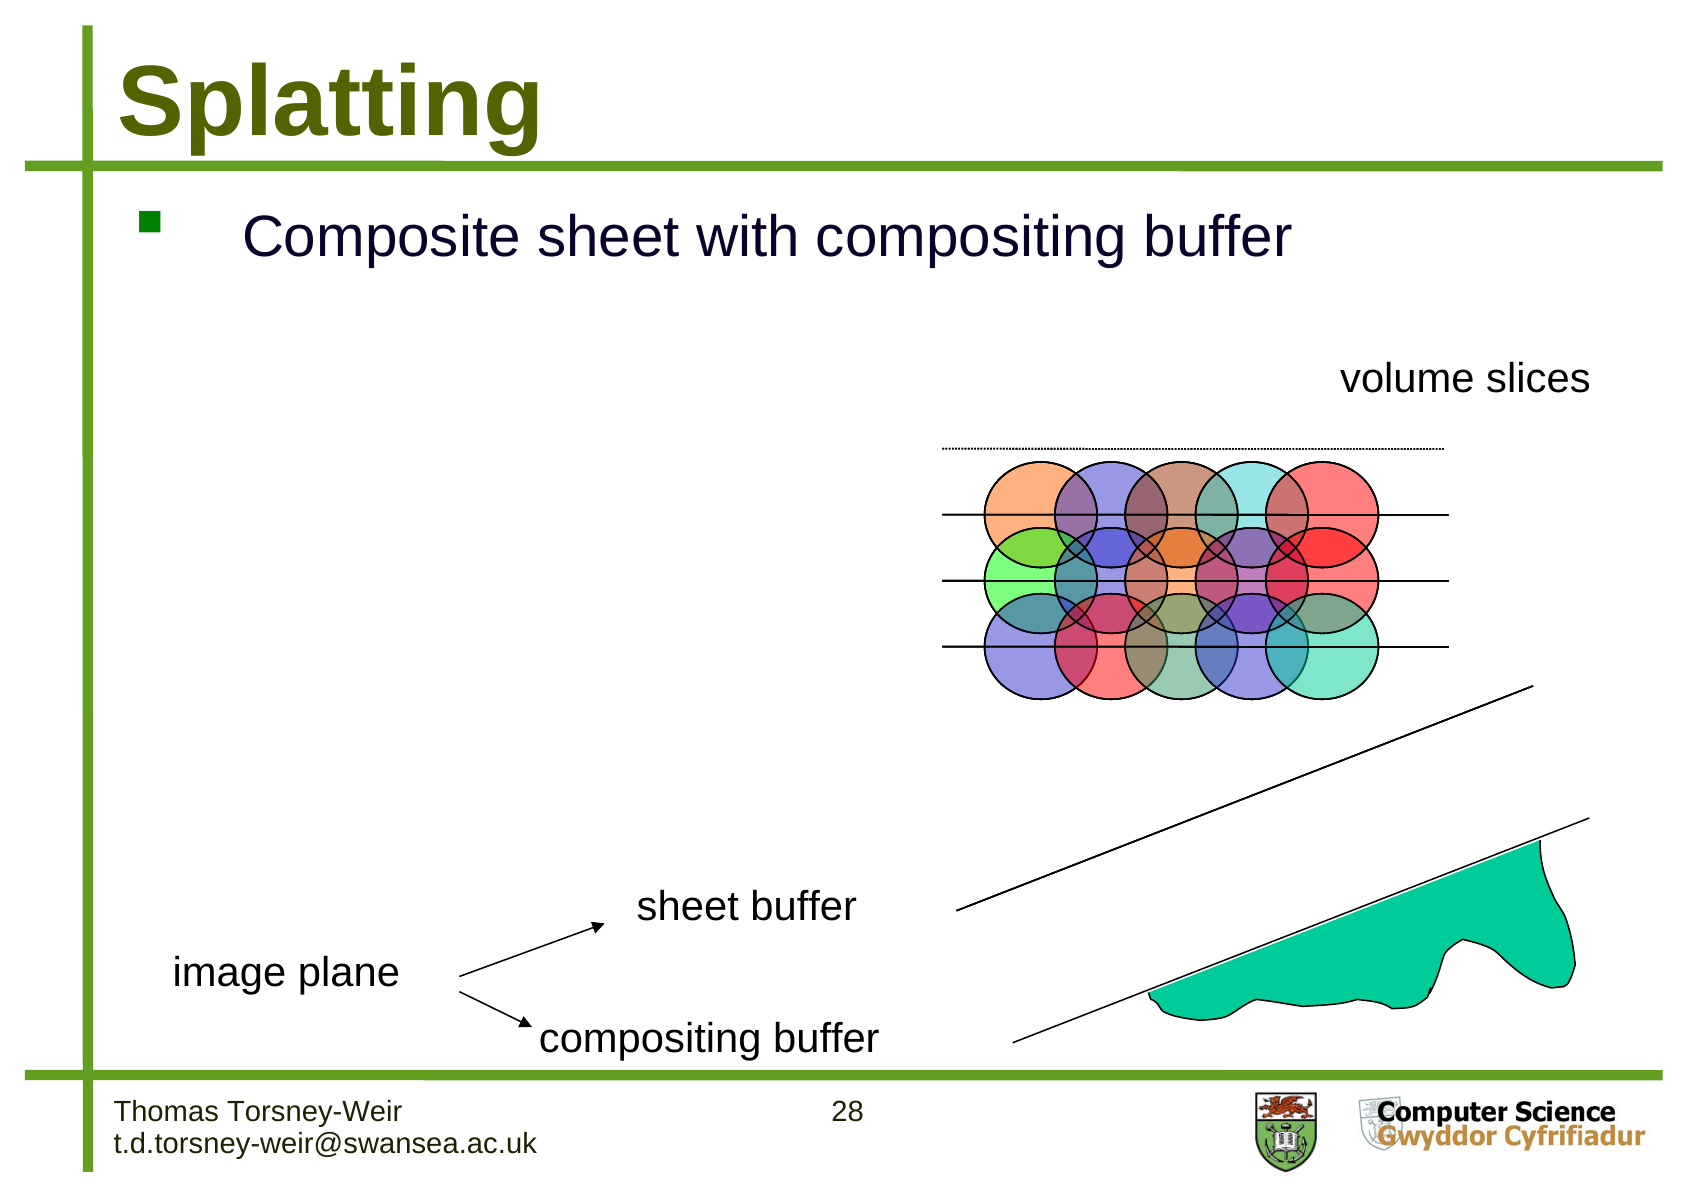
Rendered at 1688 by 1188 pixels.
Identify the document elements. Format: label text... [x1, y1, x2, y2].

text_box [1079, 550, 1092, 563]
text_box [1056, 582, 1096, 619]
text_box [1220, 550, 1233, 563]
text_box [986, 582, 1073, 632]
text_box [1127, 476, 1166, 513]
text_box compositing buffer [522, 1002, 897, 1070]
text_box [984, 614, 1306, 646]
text_box [986, 463, 1073, 513]
text_box [1219, 463, 1284, 513]
text_box [986, 516, 1055, 545]
text_box sheet buffer [620, 870, 874, 938]
text_box [1200, 550, 1214, 563]
text_box [1060, 550, 1073, 563]
text_box image plane [156, 936, 417, 1004]
text_box [1267, 558, 1307, 580]
text_box [1097, 516, 1125, 528]
title Splatting [101, 29, 1666, 166]
list Composite sheet with compositing buffer [117, 209, 1624, 1060]
text_box [1298, 529, 1364, 566]
text_box [1237, 516, 1266, 528]
text_box [999, 529, 1065, 566]
text_box [1130, 550, 1143, 563]
text_box [1267, 476, 1307, 514]
text_box [1069, 542, 1083, 554]
text_box [1267, 582, 1307, 619]
text_box [1237, 567, 1266, 580]
text_box [1167, 567, 1196, 580]
text_box [1197, 476, 1236, 513]
text_box [1097, 567, 1126, 580]
text_box [1087, 529, 1135, 566]
text_box [1200, 532, 1214, 545]
text_box [984, 648, 1306, 700]
text_box [1280, 542, 1294, 554]
text_box [1167, 516, 1196, 528]
text_box [1271, 550, 1284, 563]
text_box [1197, 516, 1236, 538]
text_box [1219, 582, 1284, 632]
text_box [1149, 532, 1163, 545]
text_box [1290, 463, 1377, 514]
text_box [1130, 533, 1144, 545]
text_box [1219, 533, 1232, 545]
text_box [1288, 648, 1379, 700]
text_box [1289, 533, 1303, 545]
text_box [1079, 582, 1144, 632]
text_box [1227, 529, 1276, 566]
text_box [1140, 541, 1153, 554]
text_box [986, 551, 1055, 580]
text_box [1271, 533, 1284, 545]
text_box [1308, 614, 1379, 646]
text_box [1210, 541, 1223, 554]
text_box [1308, 516, 1377, 545]
text_box [1079, 533, 1092, 545]
text_box [1079, 463, 1144, 513]
text_box [1127, 516, 1166, 537]
text_box [1056, 516, 1096, 537]
text_box [1290, 616, 1302, 628]
text_box [1149, 463, 1214, 513]
text_box [1157, 529, 1206, 566]
text_box [1197, 558, 1236, 580]
text_box [1290, 550, 1303, 563]
text_box [1127, 558, 1166, 580]
text_box volume slices [1323, 342, 1608, 410]
picture [1240, 1092, 1654, 1173]
text_box [1127, 582, 1166, 620]
text_box [1298, 582, 1377, 632]
text_box [1149, 582, 1214, 632]
text_box [1056, 476, 1096, 513]
text_box [1149, 550, 1162, 563]
text_box [1197, 582, 1236, 620]
text_box [1056, 558, 1096, 580]
text_box [1308, 551, 1377, 580]
text_box [1267, 516, 1307, 537]
text_box [1060, 533, 1074, 545]
